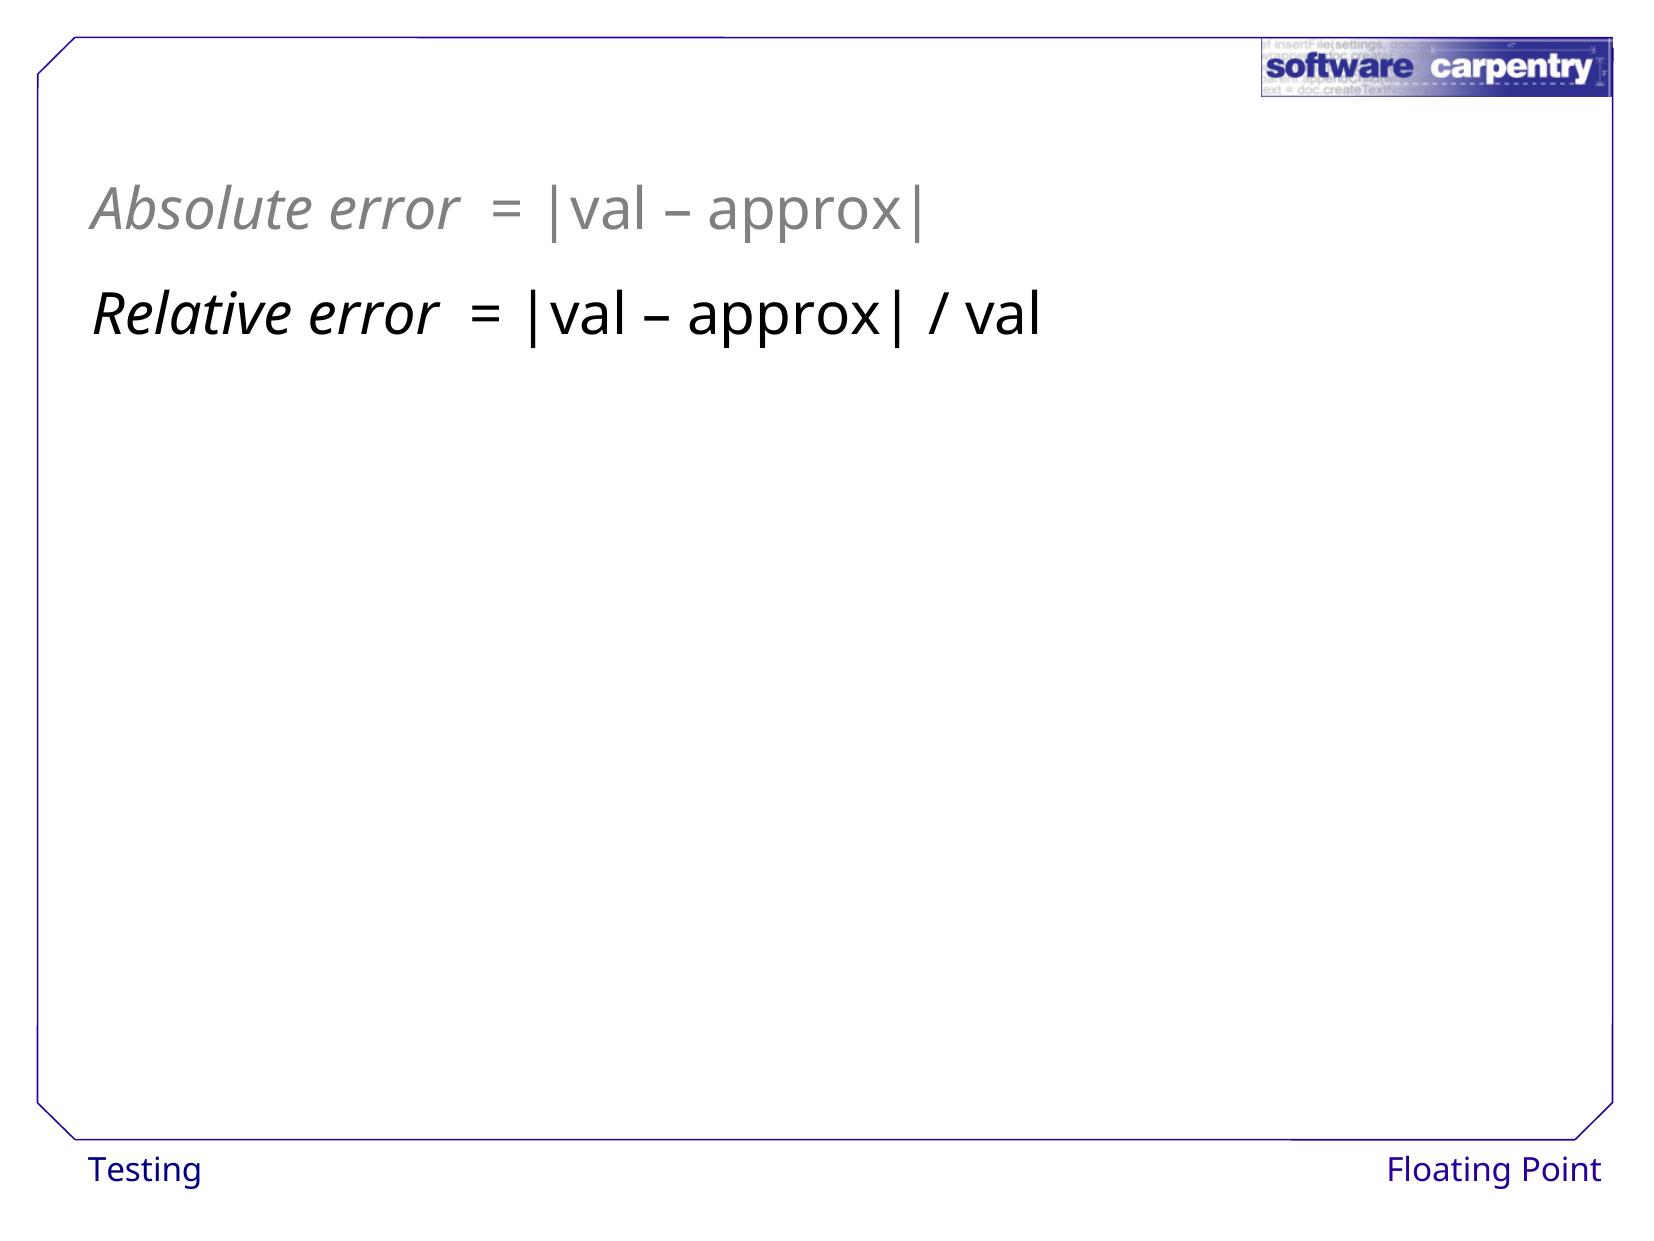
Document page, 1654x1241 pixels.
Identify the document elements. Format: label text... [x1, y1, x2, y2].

picture [1261, 39, 1613, 97]
text_box Absolute error = |val – approx| Relative error = |val – approx| / val [76, 128, 1208, 354]
